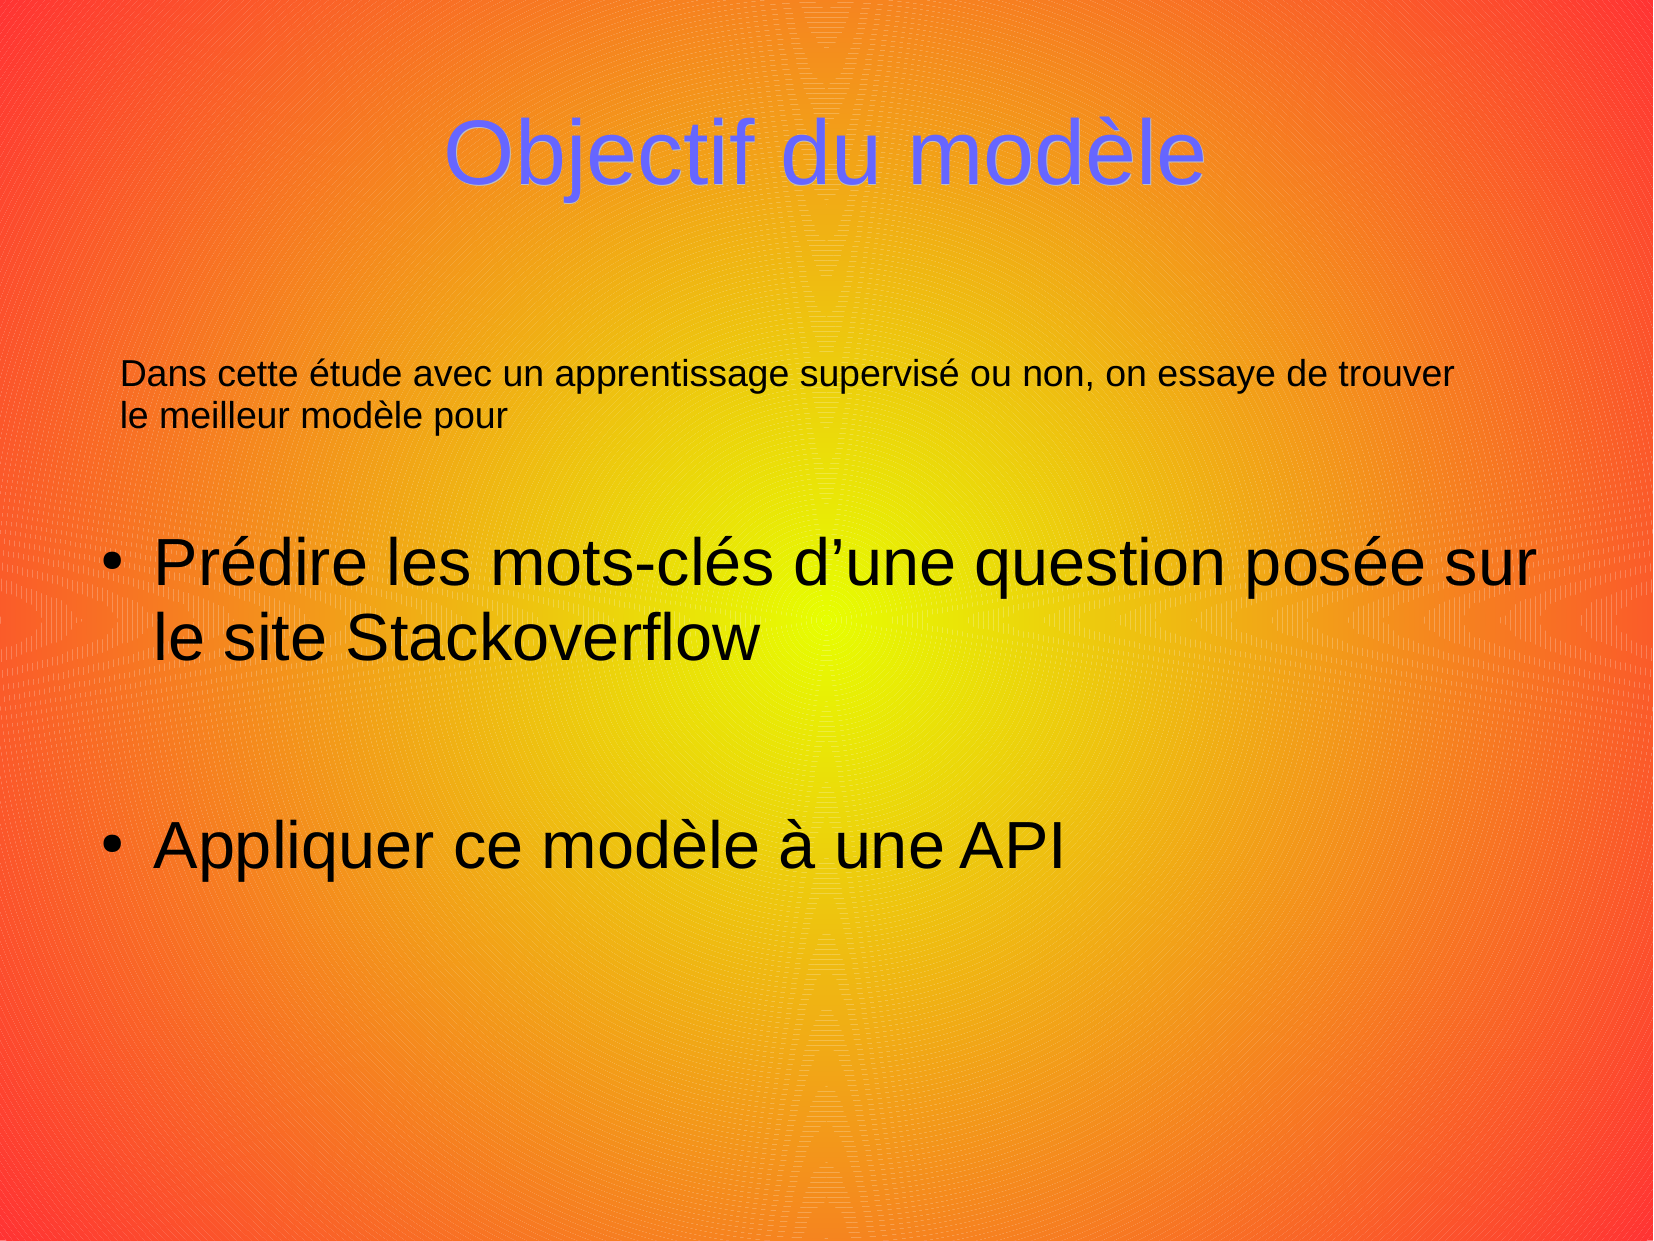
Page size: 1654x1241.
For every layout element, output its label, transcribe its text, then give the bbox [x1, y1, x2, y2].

list Prédire les mots-clés d’une question posée sur le site Stackoverflow Appliquer ce modèle à une API [82, 525, 1571, 1010]
text_box Dans cette étude avec un apprentissage supervisé ou non, on essaye de trouver le meilleur modèle pour [105, 345, 1501, 444]
title Objectif du modèle [82, 49, 1571, 257]
